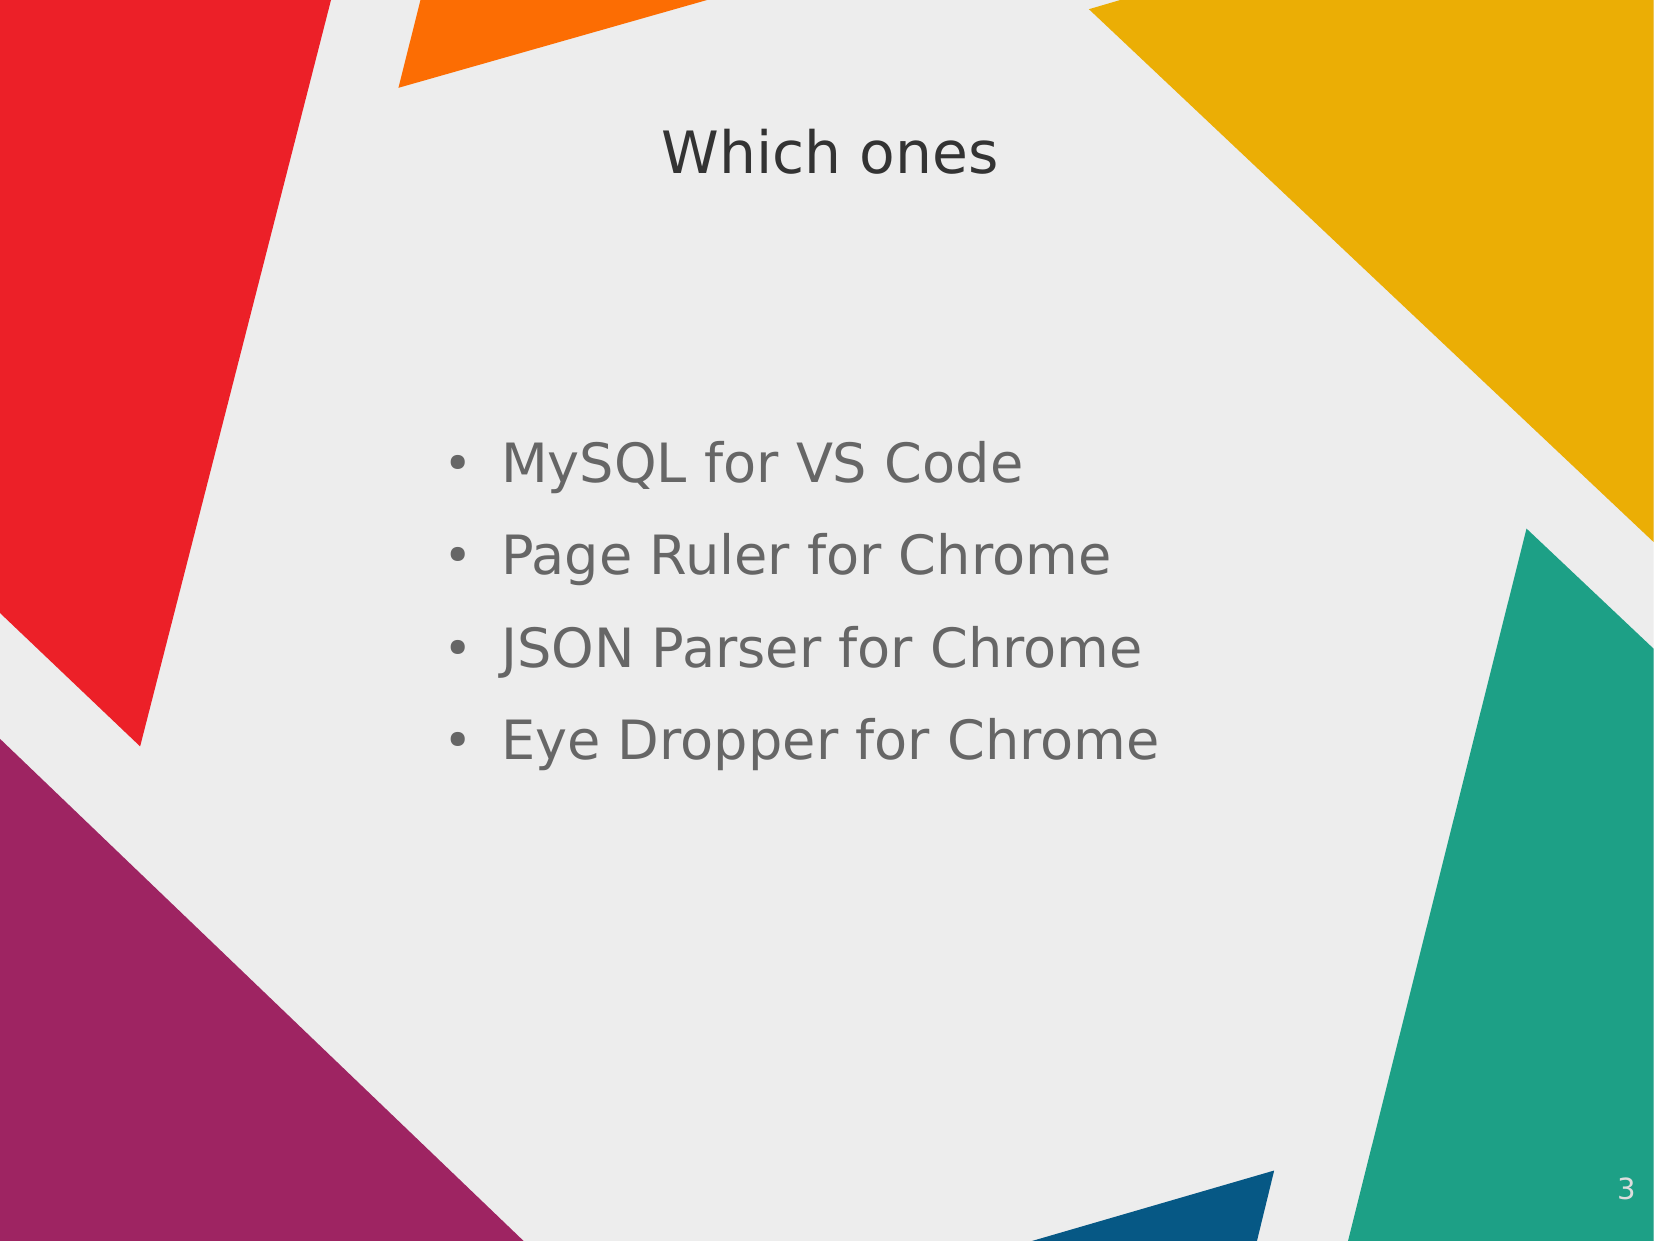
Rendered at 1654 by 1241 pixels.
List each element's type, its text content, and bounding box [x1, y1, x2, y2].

title Which ones [289, 49, 1372, 257]
list MySQL for VS Code Page Ruler for Chrome JSON Parser for Chrome Eye Dropper for Chrome [430, 431, 1371, 945]
